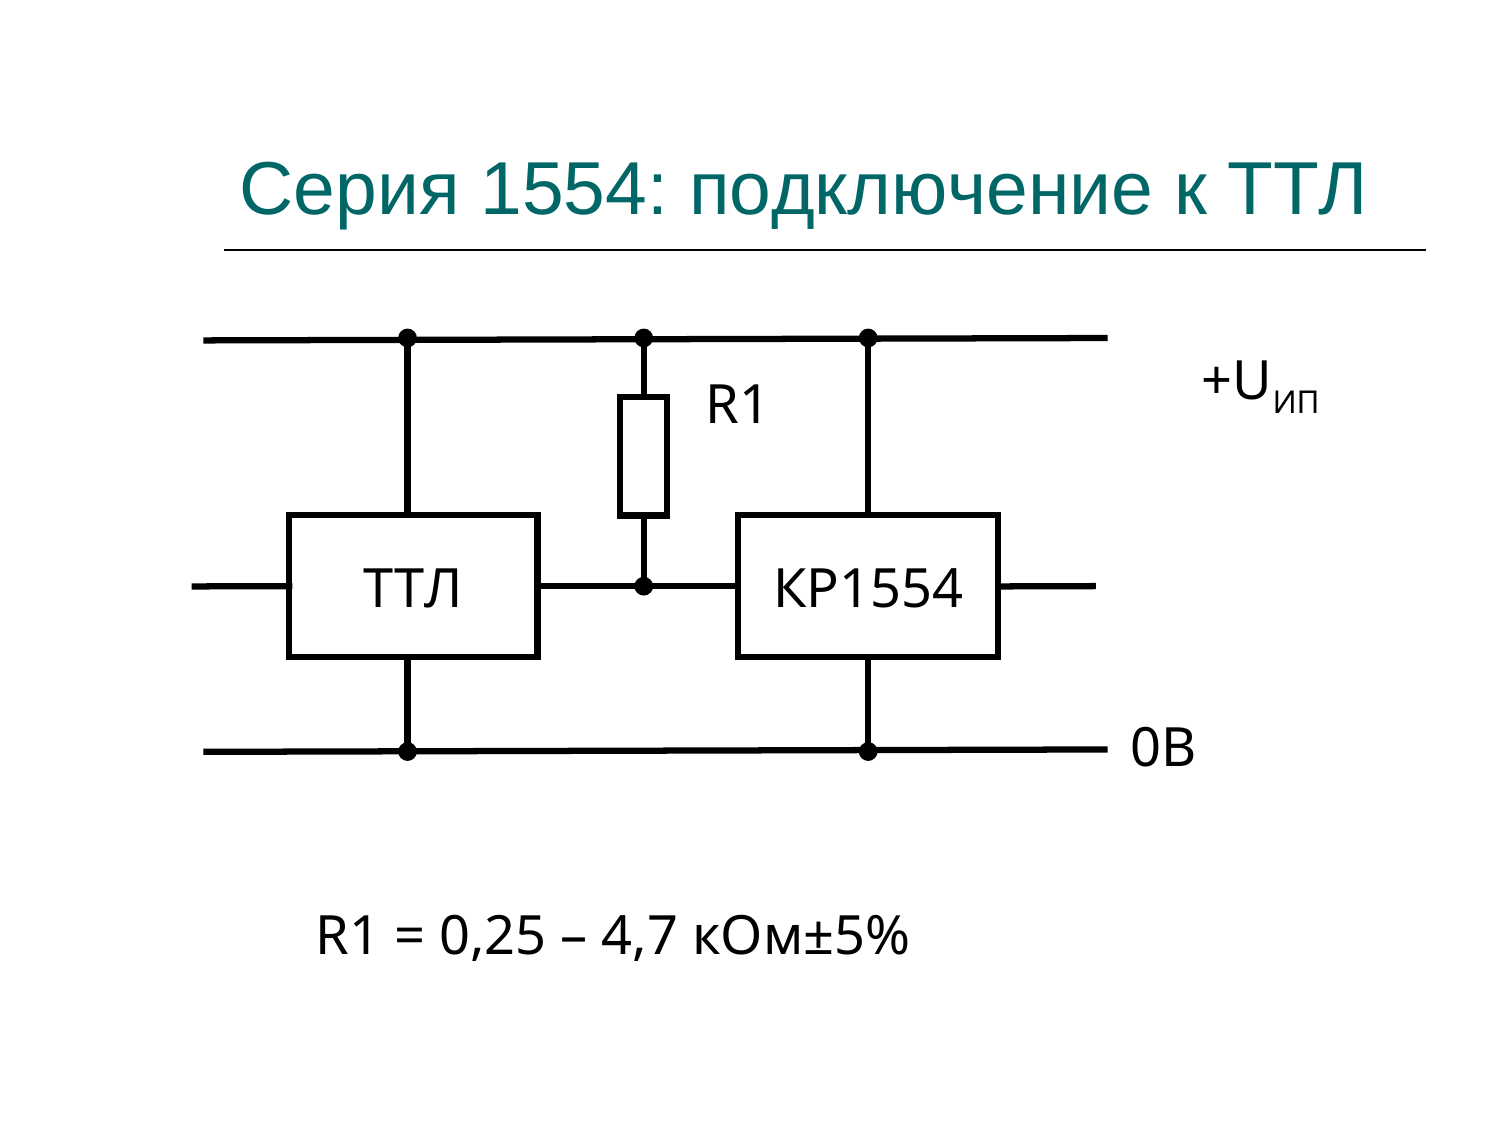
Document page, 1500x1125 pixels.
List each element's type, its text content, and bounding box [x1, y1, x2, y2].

text_box R1 [690, 361, 880, 443]
text_box +UИП [1186, 337, 1376, 428]
text_box 0В [1116, 704, 1305, 785]
text_box R1 = 0,25 – 4,7 кОм±5% [301, 893, 1129, 974]
text_box [620, 397, 668, 516]
text_box КР1554 [738, 515, 999, 658]
text_box ТТЛ [289, 515, 538, 658]
title Серия 1554: подключение к ТТЛ [224, 49, 1425, 237]
